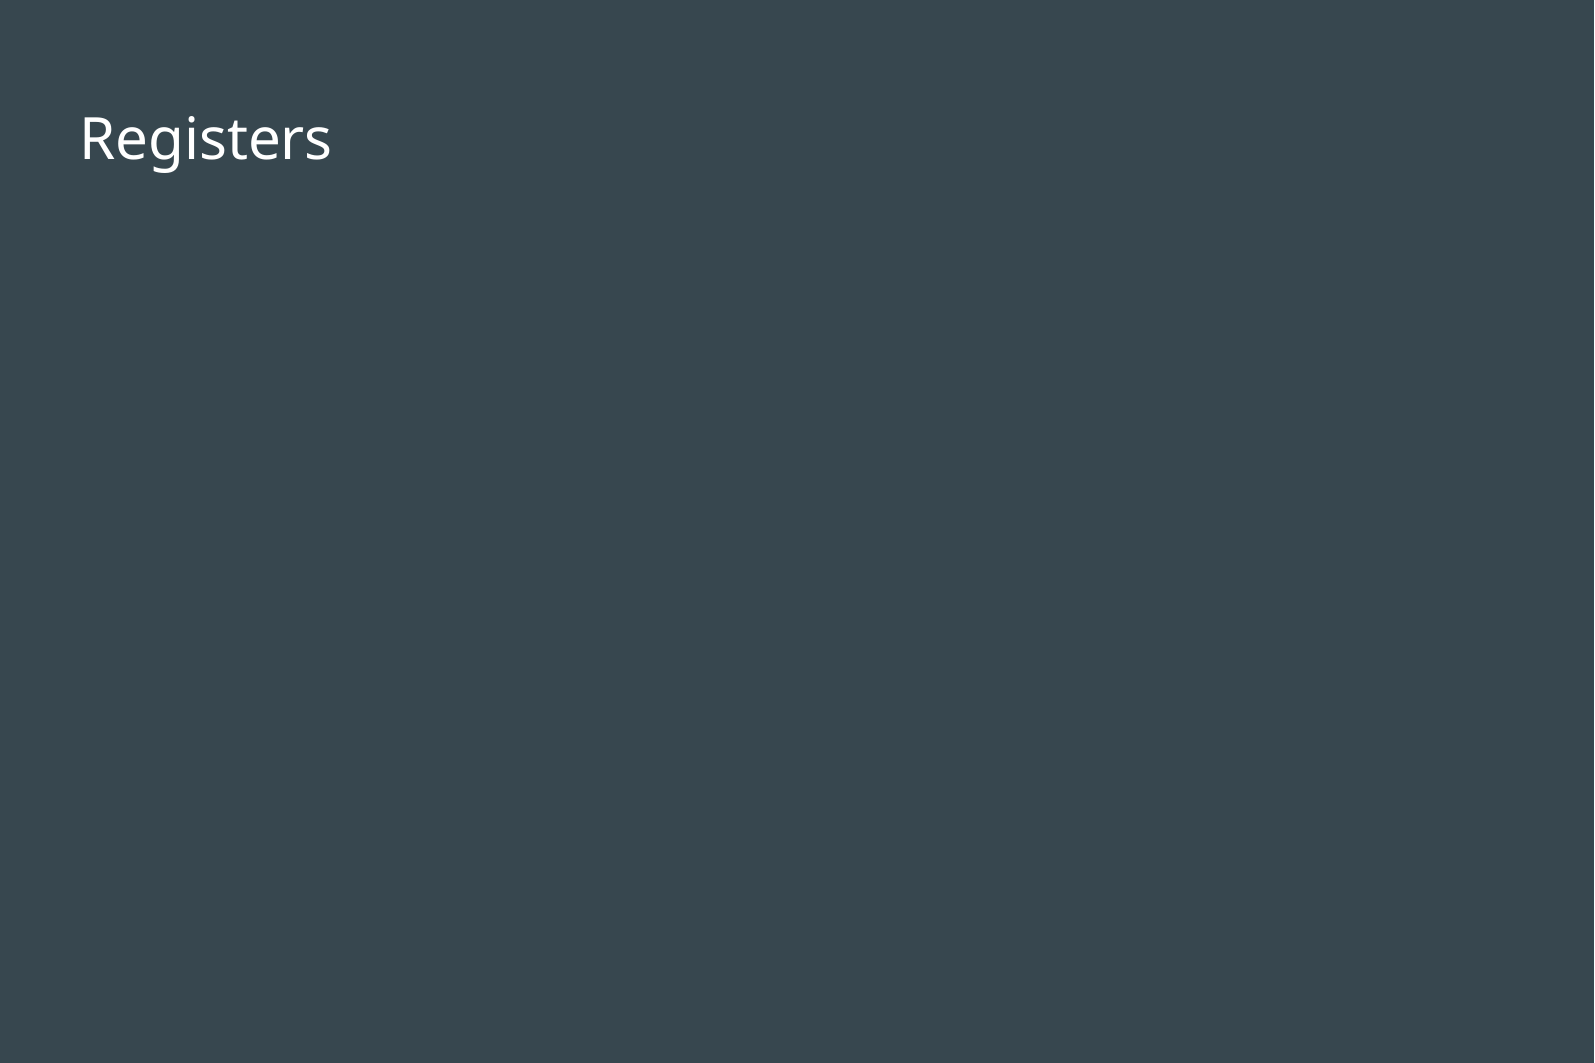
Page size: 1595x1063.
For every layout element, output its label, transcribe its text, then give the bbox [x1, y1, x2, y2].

title Registers [79, 48, 1449, 227]
